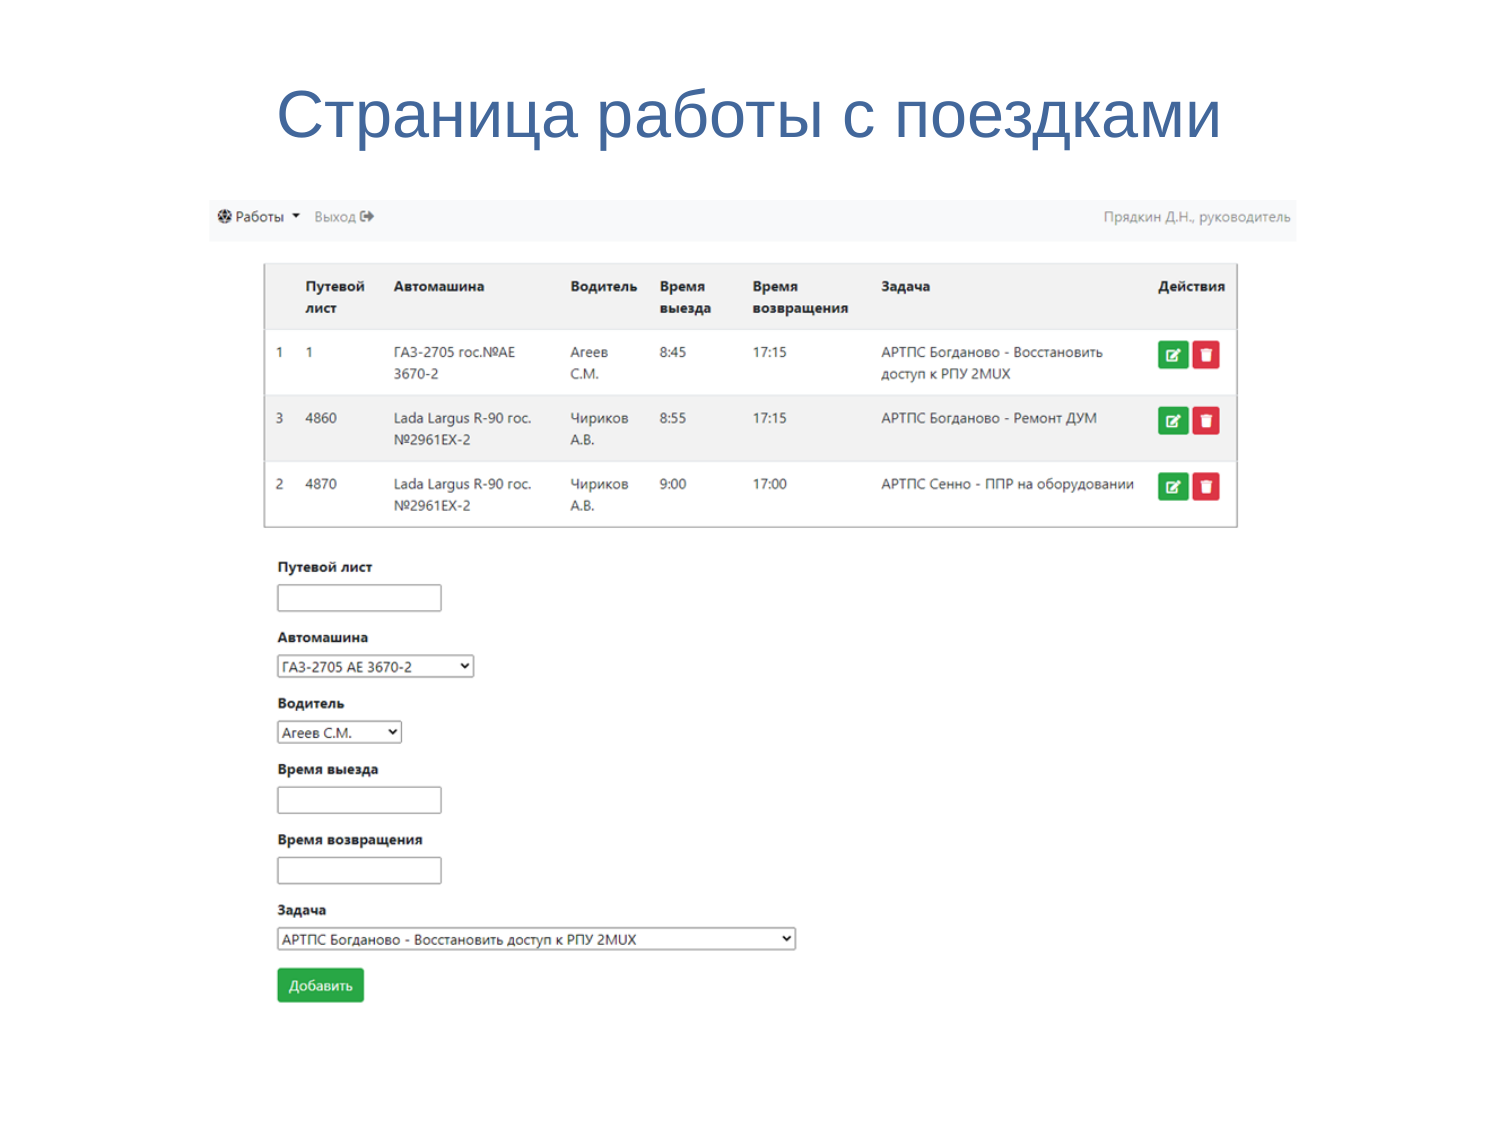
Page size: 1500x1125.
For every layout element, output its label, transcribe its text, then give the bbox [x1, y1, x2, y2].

text_box Страница работы с поездками [74, 44, 1425, 188]
picture [209, 200, 1297, 1005]
